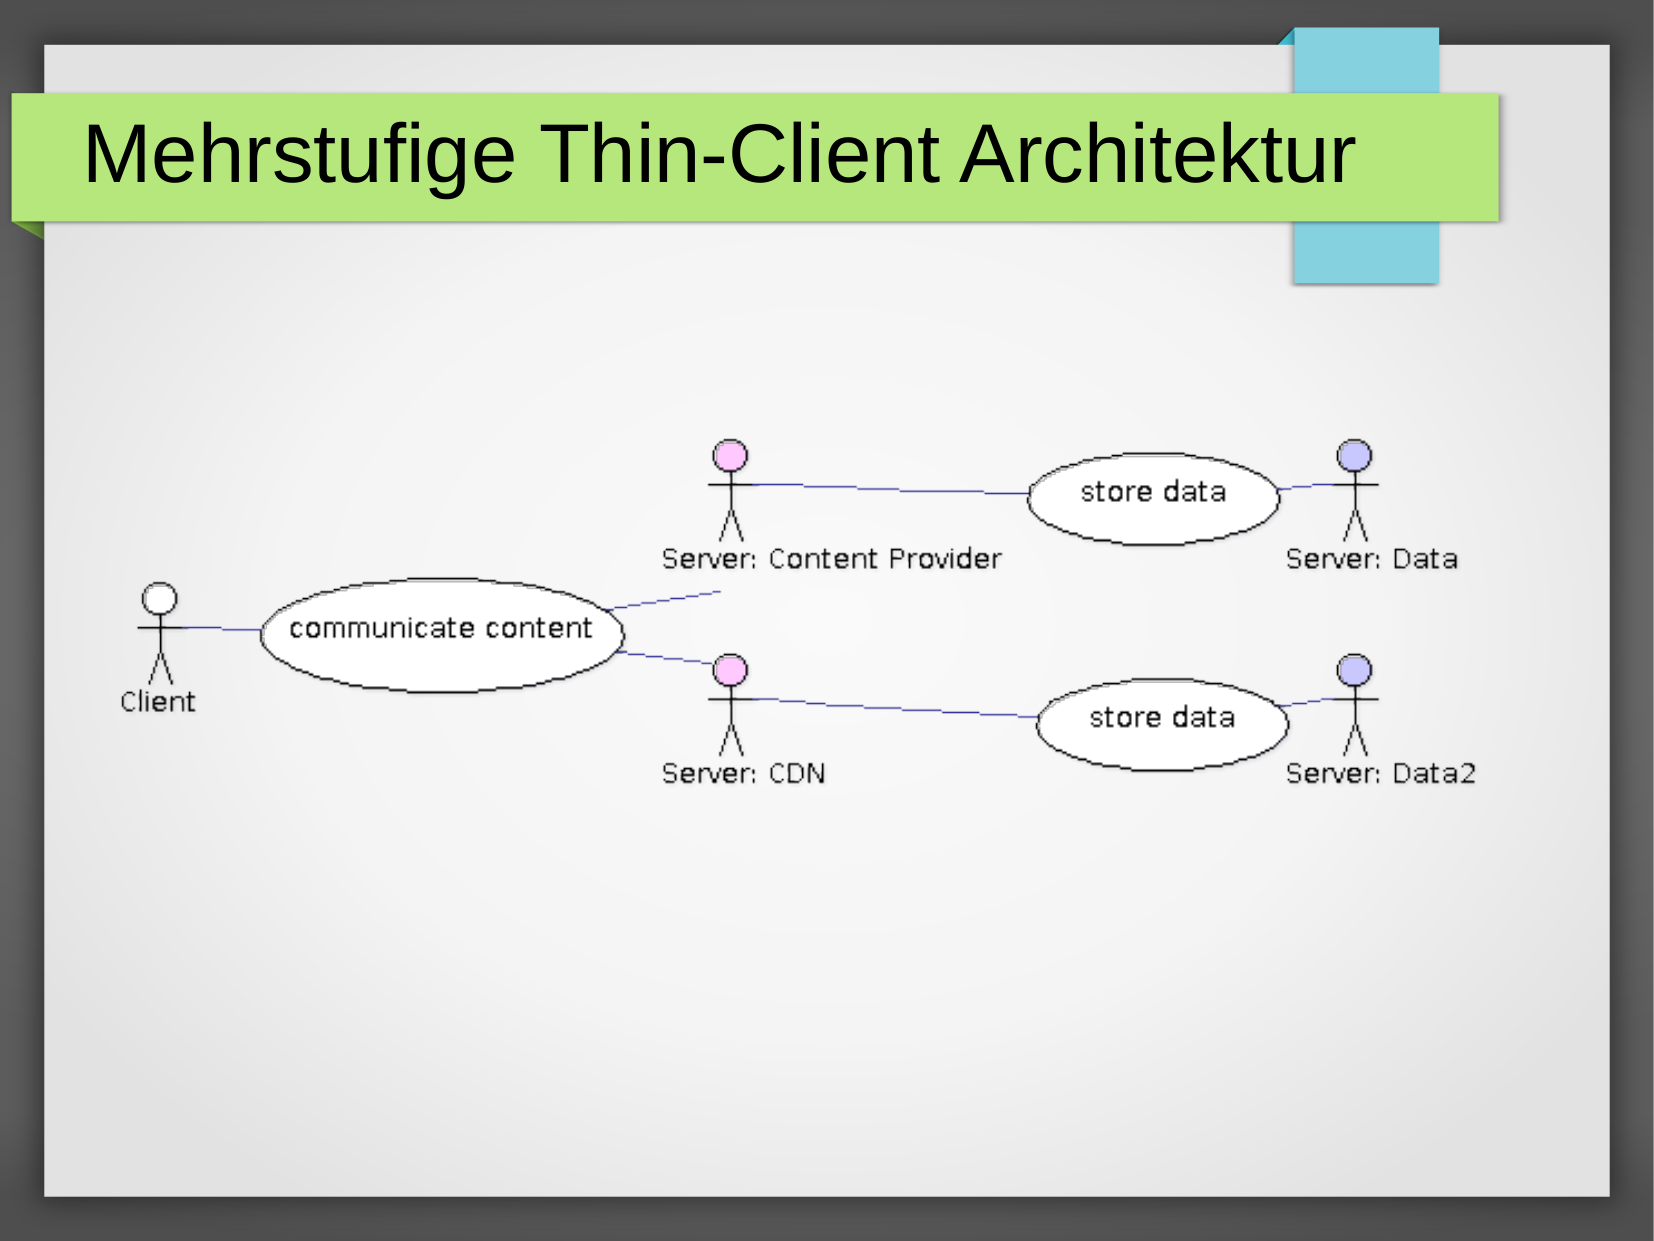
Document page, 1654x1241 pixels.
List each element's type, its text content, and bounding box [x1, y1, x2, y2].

picture [0, 0, 1654, 1241]
title Mehrstufige Thin-Client Architektur [82, 94, 1441, 213]
